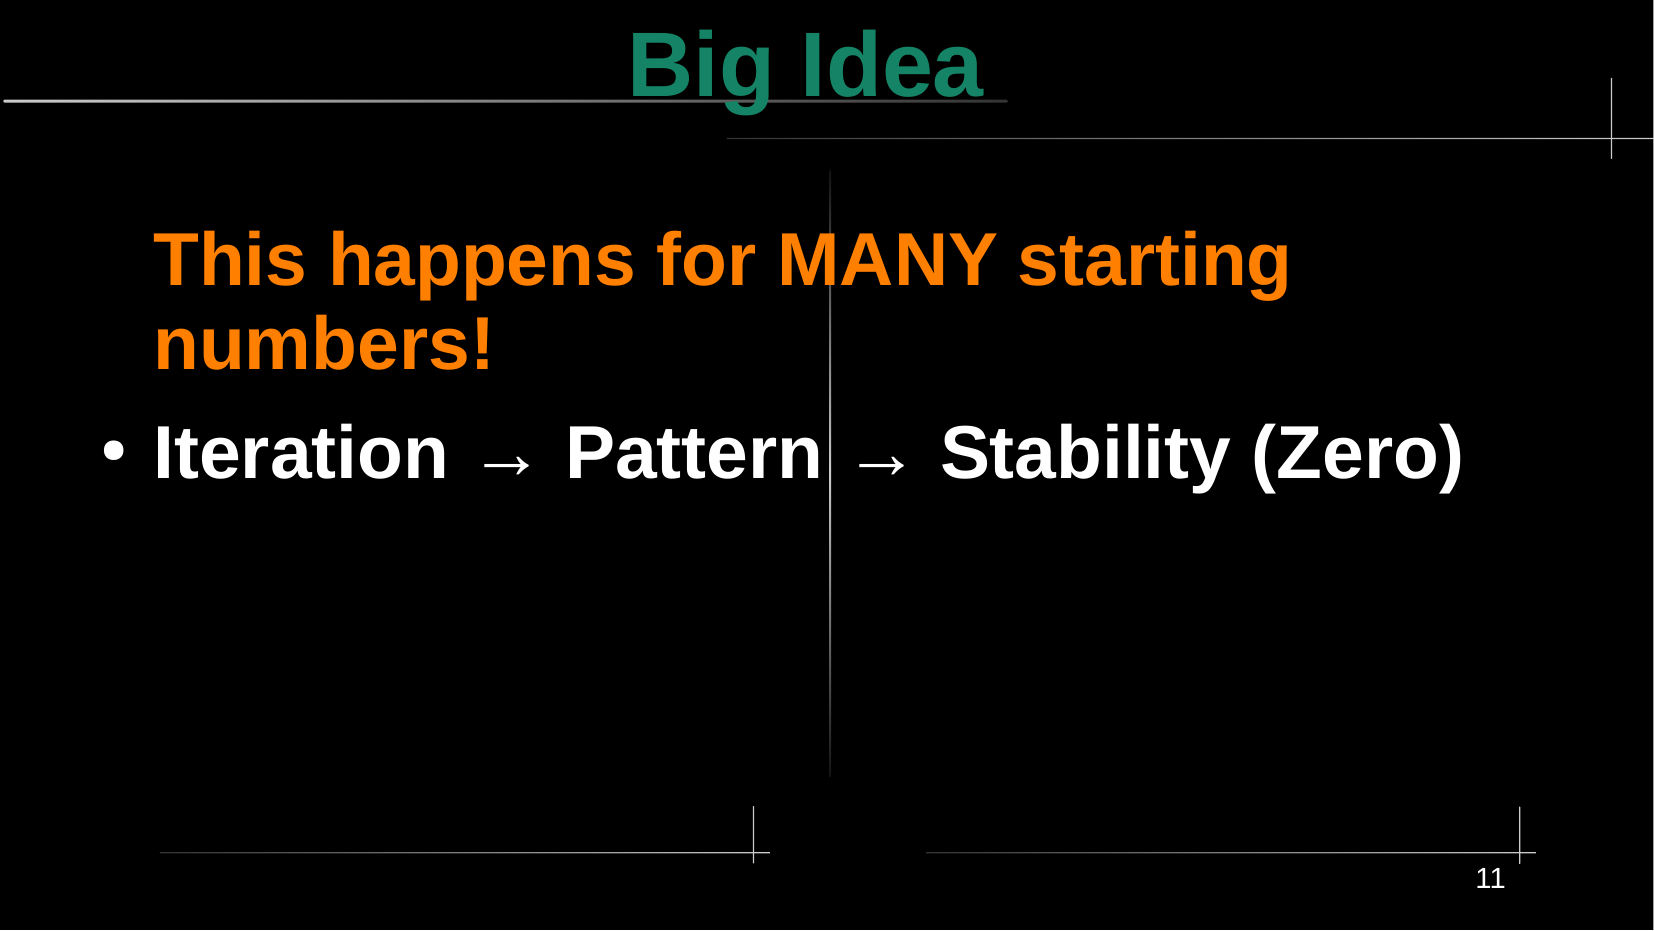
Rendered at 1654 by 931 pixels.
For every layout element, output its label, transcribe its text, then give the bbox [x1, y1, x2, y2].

list This happens for MANY starting numbers! Iteration → Pattern → Stability (Zero) [82, 217, 1538, 758]
title Big Idea [23, 11, 1589, 119]
